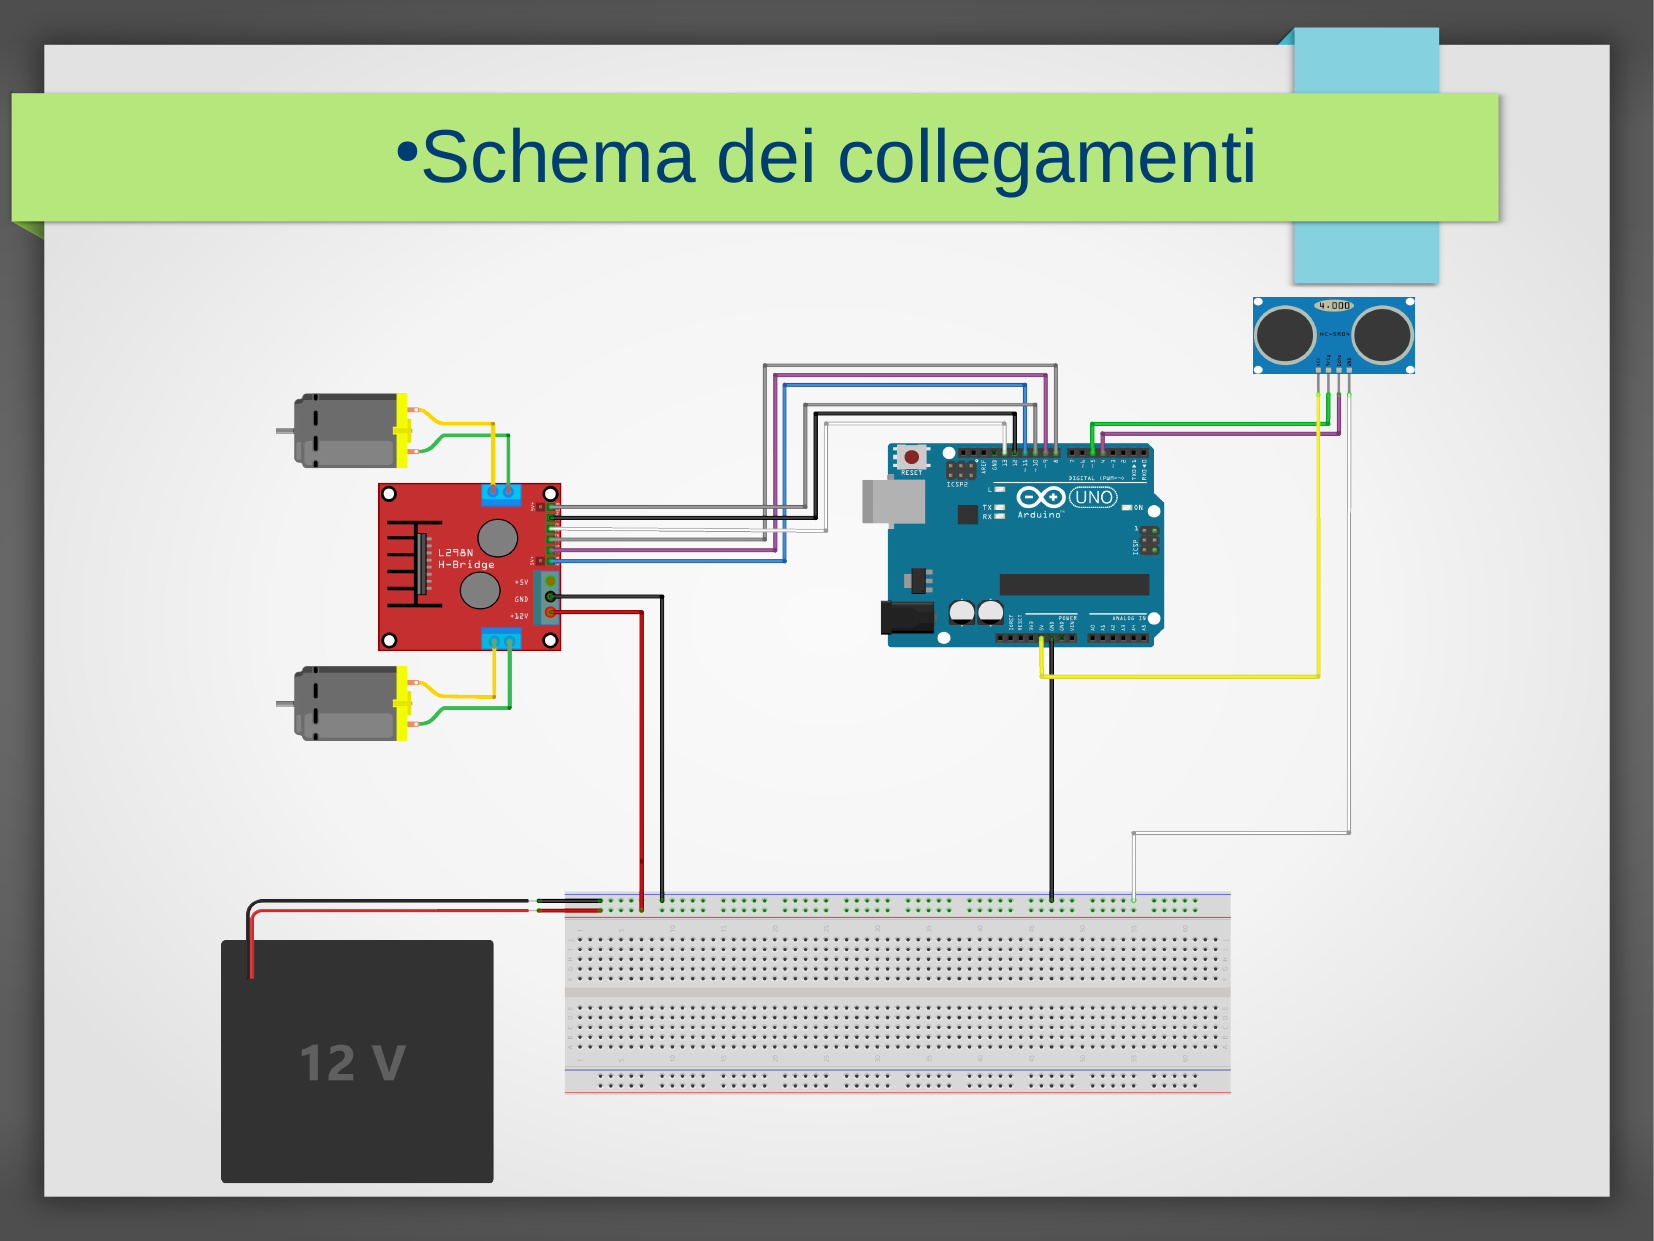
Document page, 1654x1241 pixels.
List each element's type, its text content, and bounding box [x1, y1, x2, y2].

title Schema dei collegamenti [82, 49, 1571, 257]
picture [0, 0, 1654, 1241]
